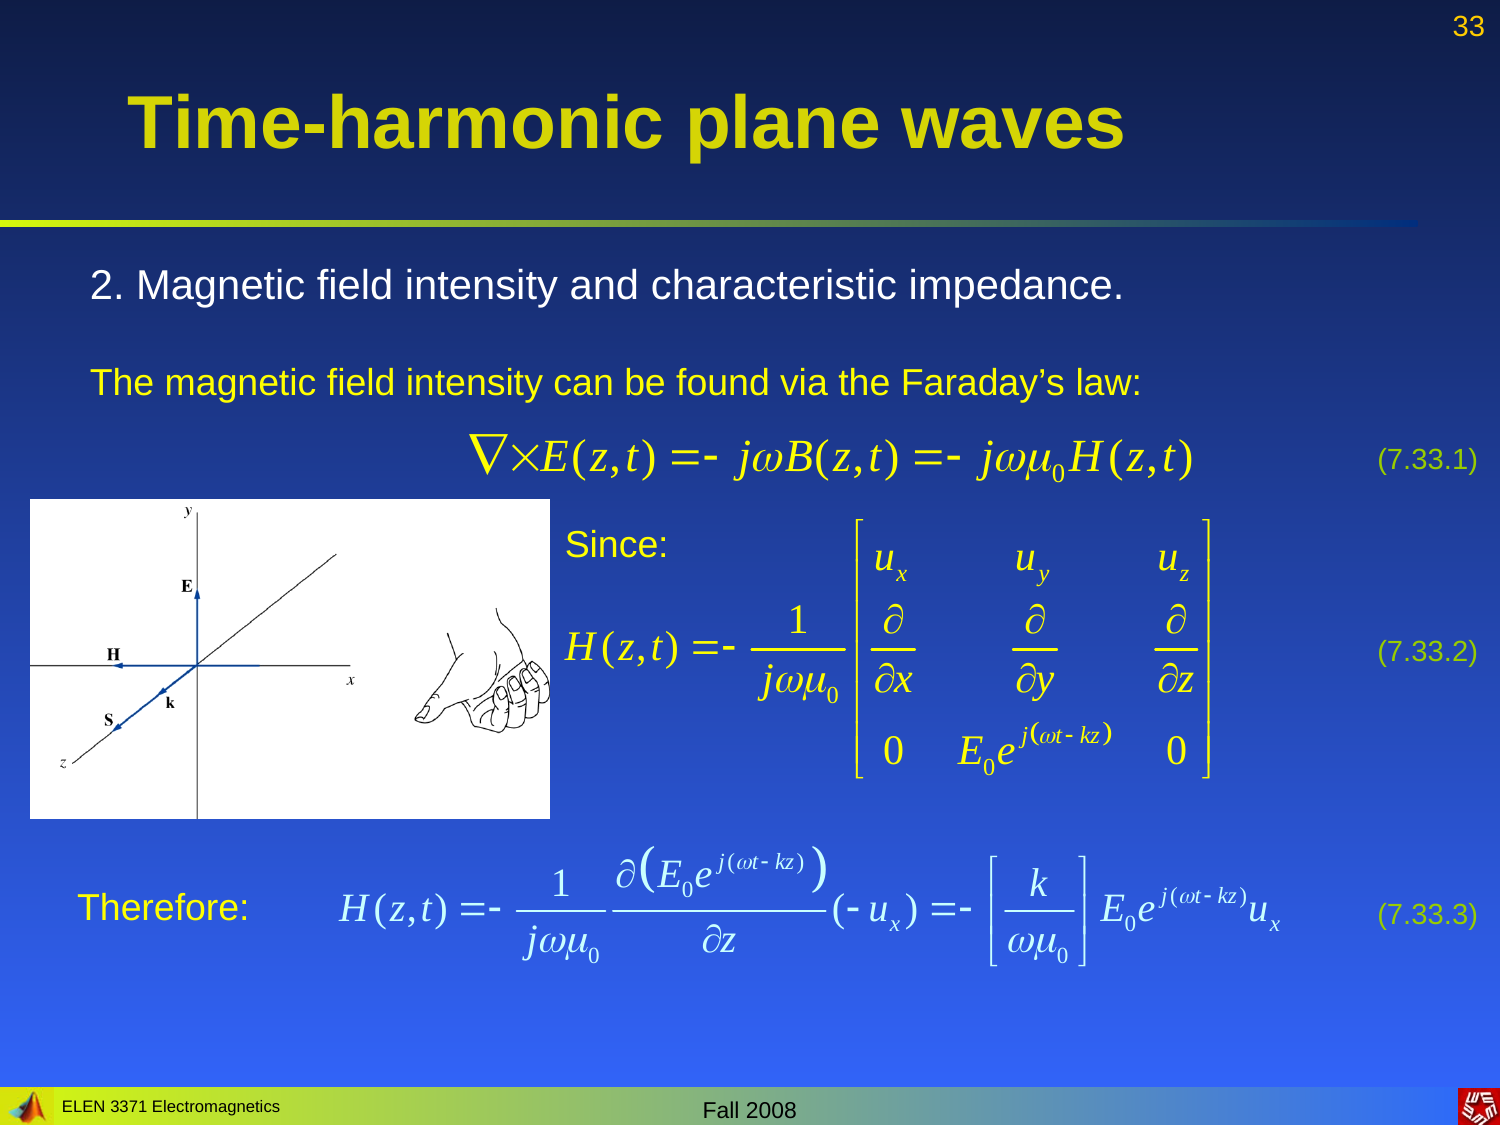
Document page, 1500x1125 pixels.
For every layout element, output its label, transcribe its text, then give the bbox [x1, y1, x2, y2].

picture [30, 499, 550, 819]
chart [463, 425, 1201, 494]
text_box (7.33.2) [1362, 624, 1500, 676]
picture [0, 1087, 54, 1125]
title Time-harmonic plane waves [112, 37, 1388, 201]
picture [1458, 1088, 1500, 1125]
text_box Therefore: [62, 874, 325, 936]
text_box (7.33.3) [1362, 887, 1500, 938]
chart [331, 841, 1289, 976]
chart [557, 512, 1225, 787]
text_box The magnetic field intensity can be found via the Faraday’s law: [74, 349, 1401, 411]
text_box Since: [550, 512, 557, 573]
text_box 2. Magnetic field intensity and characteristic impedance. [74, 249, 1225, 316]
text_box (7.33.1) [1362, 432, 1500, 483]
